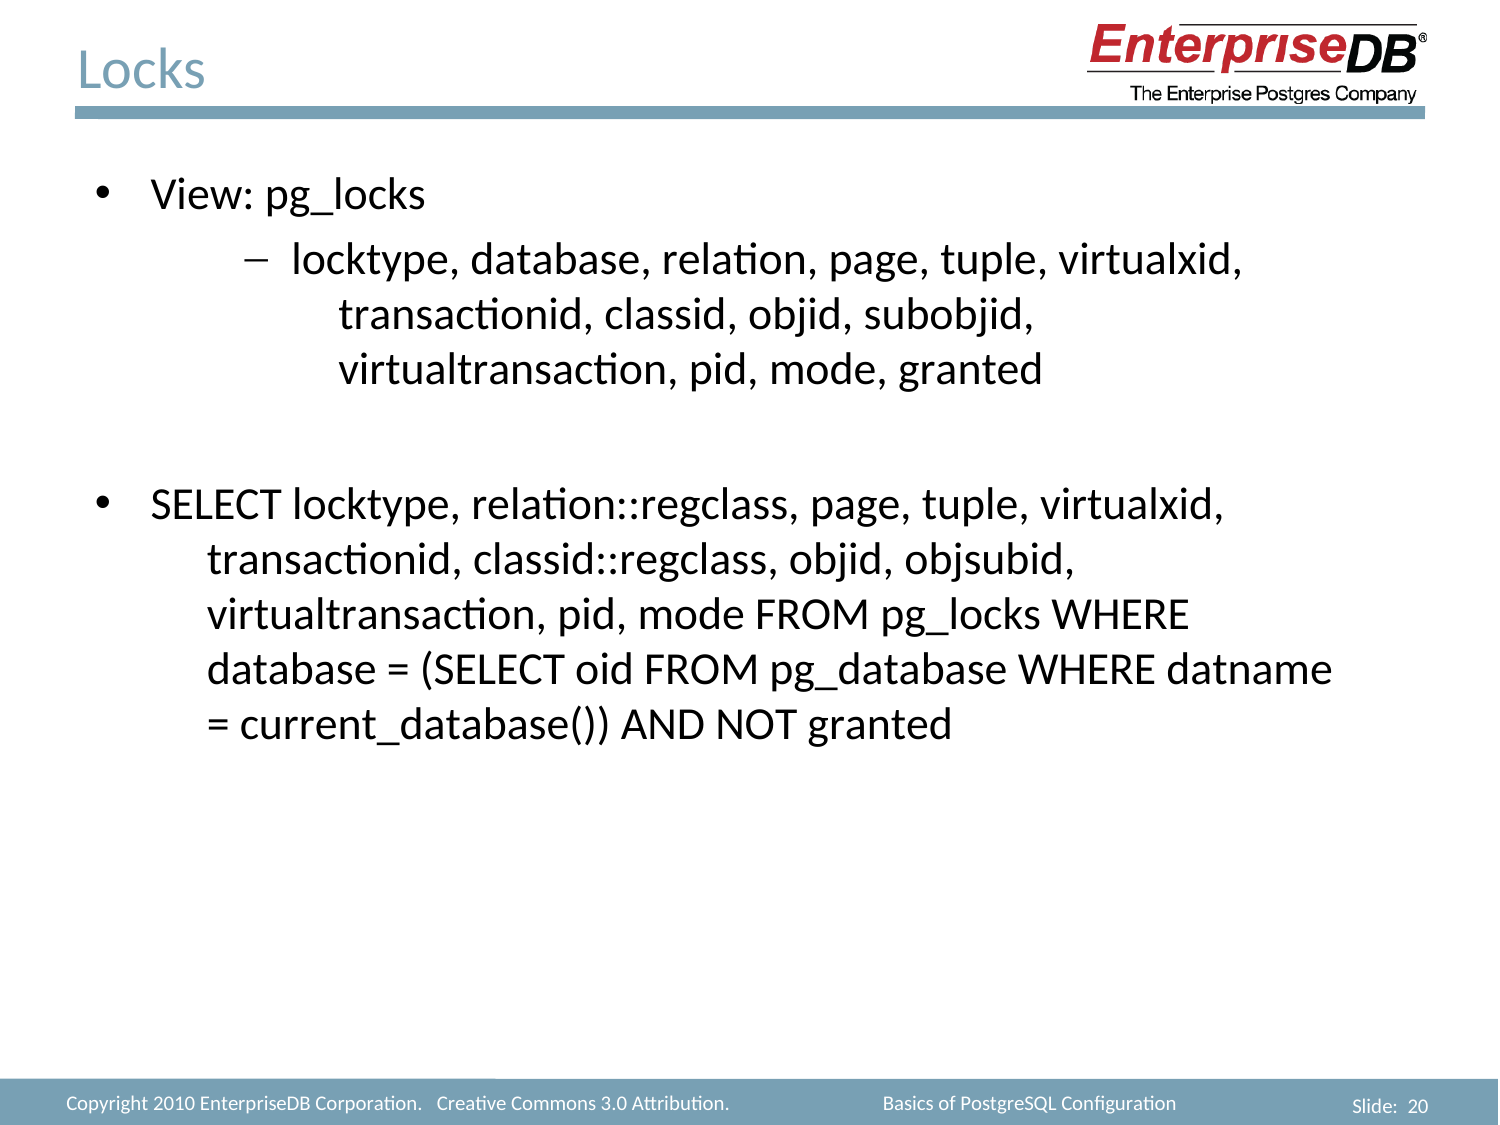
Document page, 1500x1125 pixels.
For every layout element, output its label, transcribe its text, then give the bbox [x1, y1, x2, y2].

picture [1088, 24, 1427, 104]
title Locks [62, 4, 1088, 126]
list View: pg_locks locktype, database, relation, page, tuple, virtualxid, transactionid, classid, objid, subobjid, virtualtransaction, pid, mode, granted SELECT locktype, relation::regclass, page, tuple, virtualxid, transactionid, classid::regclass, objid, objsubid, virtualtransaction, pid, mode FROM pg_locks WHERE database = (SELECT oid FROM pg_database WHERE datname = current_database()) AND NOT granted [79, 155, 1384, 1051]
